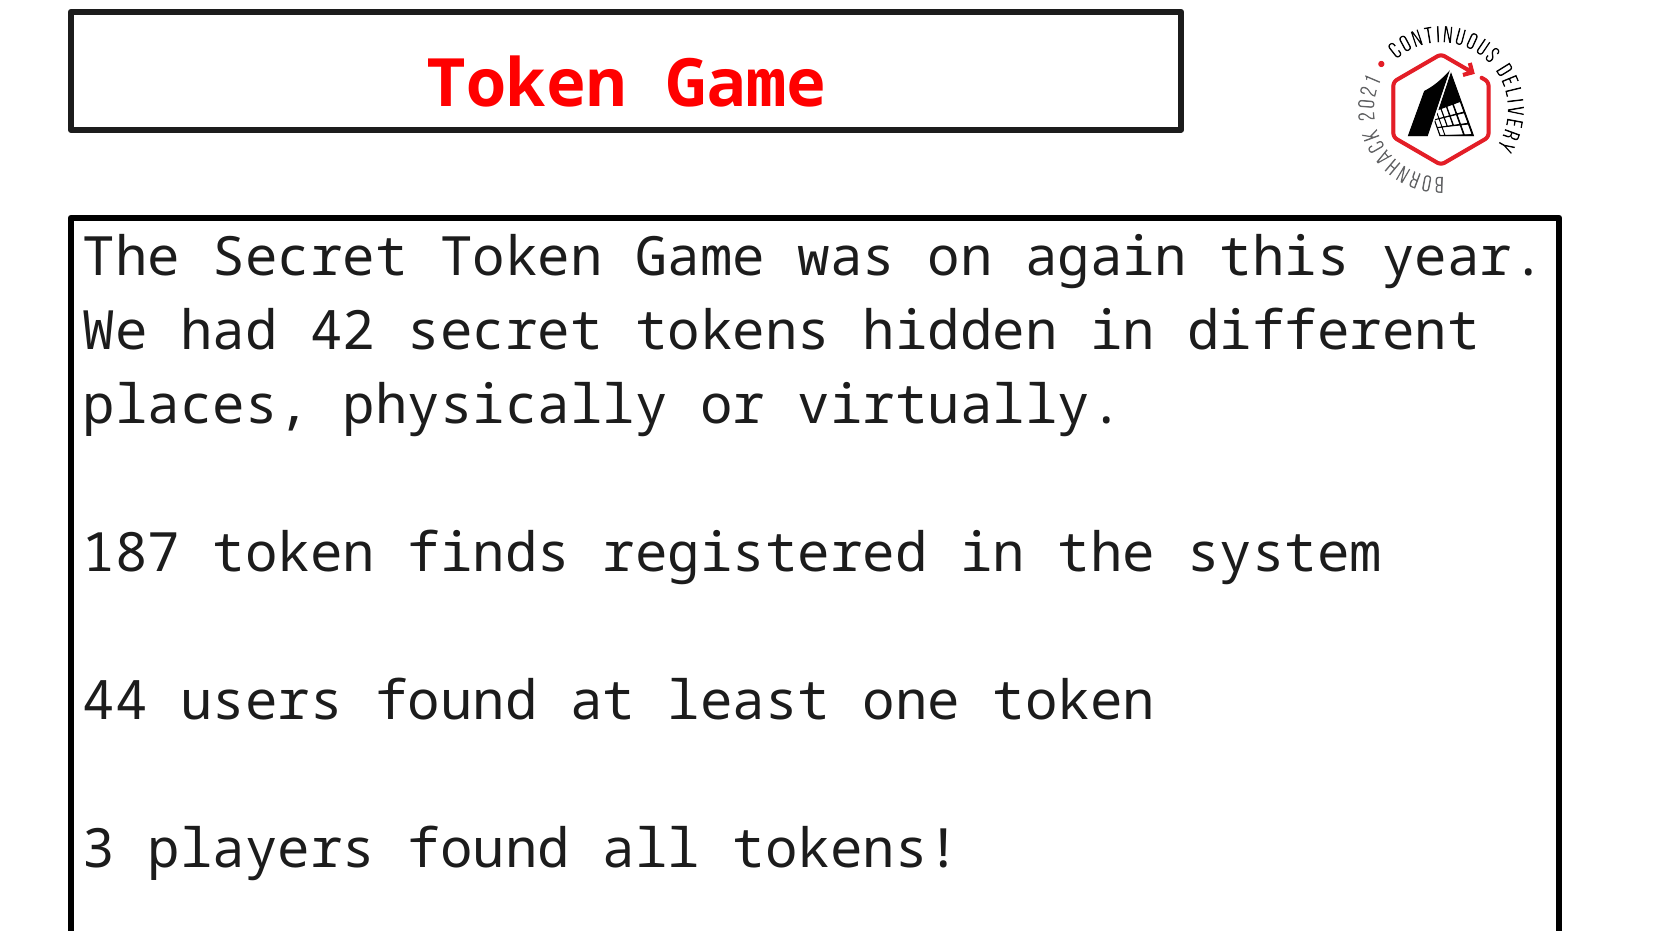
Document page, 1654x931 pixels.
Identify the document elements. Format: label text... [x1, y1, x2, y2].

title Token Game [70, 11, 1182, 130]
subtitle The Secret Token Game was on again this year. We had 42 secret tokens hidden in different places, physically or virtually. 187 token finds registered in the system 44 users found at least one token 3 players found all tokens! The first price is a ticket for next year! [70, 217, 1560, 911]
picture [1358, 26, 1524, 193]
